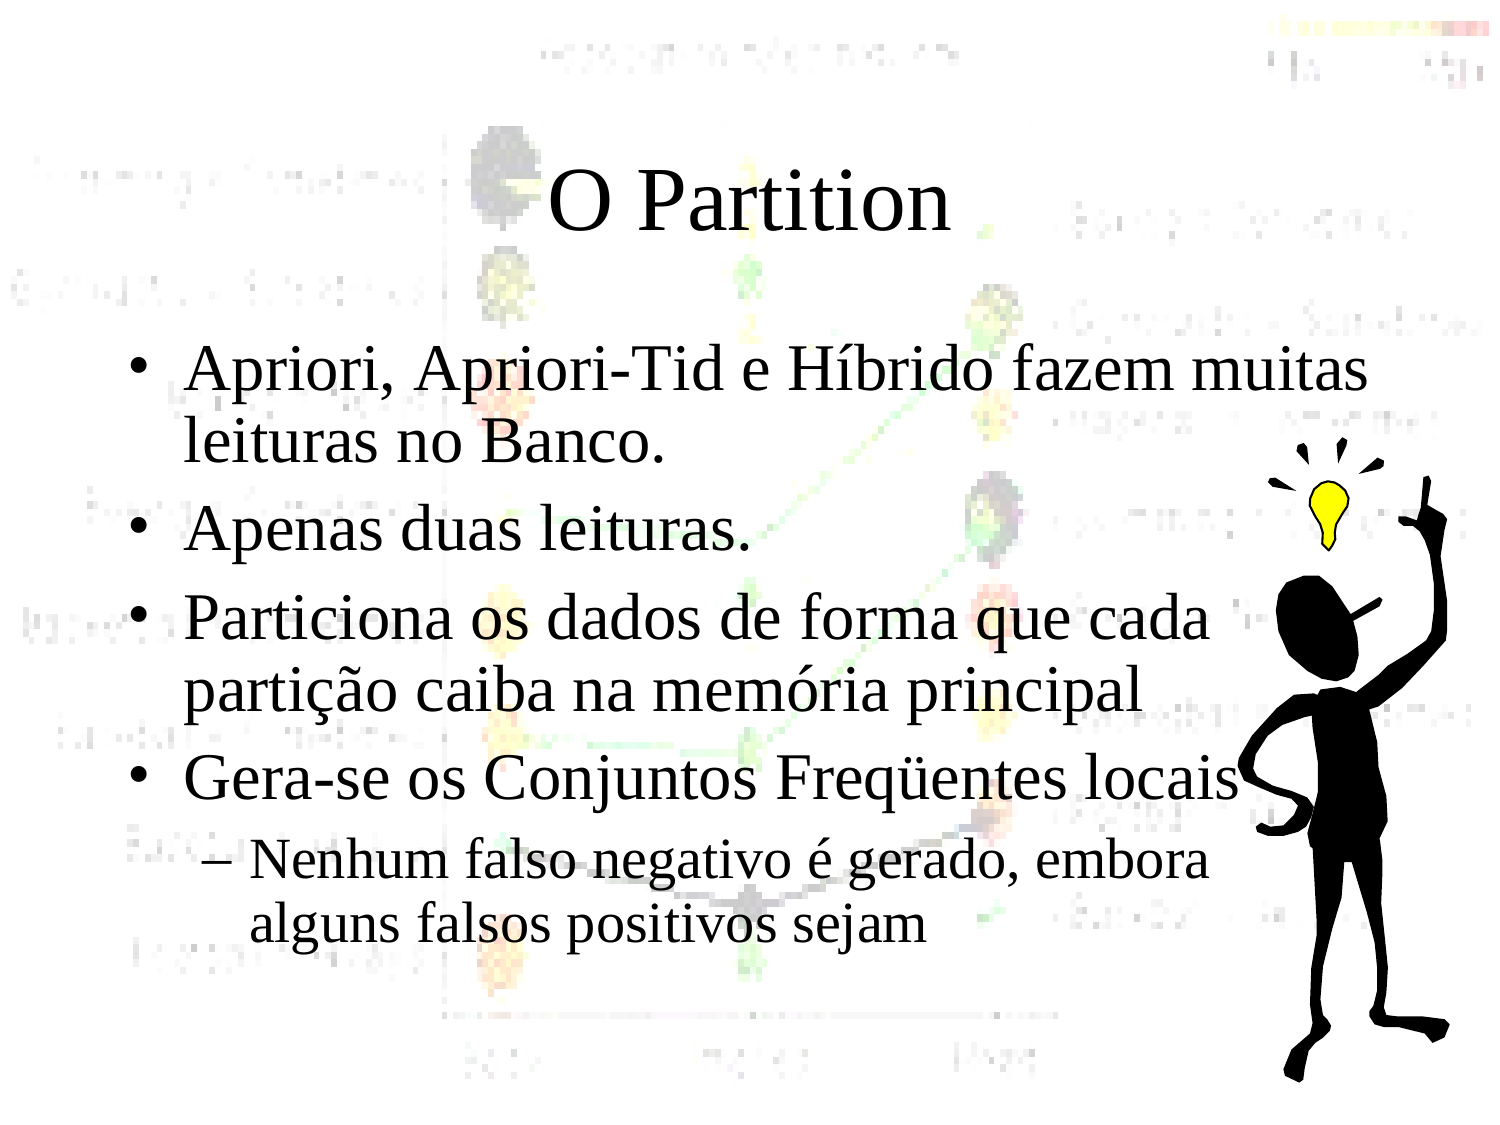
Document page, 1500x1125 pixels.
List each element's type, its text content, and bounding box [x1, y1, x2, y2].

picture [1237, 437, 1450, 1083]
list Apriori, Apriori-Tid e Híbrido fazem muitas leituras no Banco. Apenas duas leituras. Particiona os dados de forma que cada partição caiba na memória principal Gera-se os Conjuntos Freqüentes locais Nenhum falso negativo é gerado, embora alguns falsos positivos sejam [112, 324, 1388, 1001]
title O Partition [112, 99, 1388, 288]
